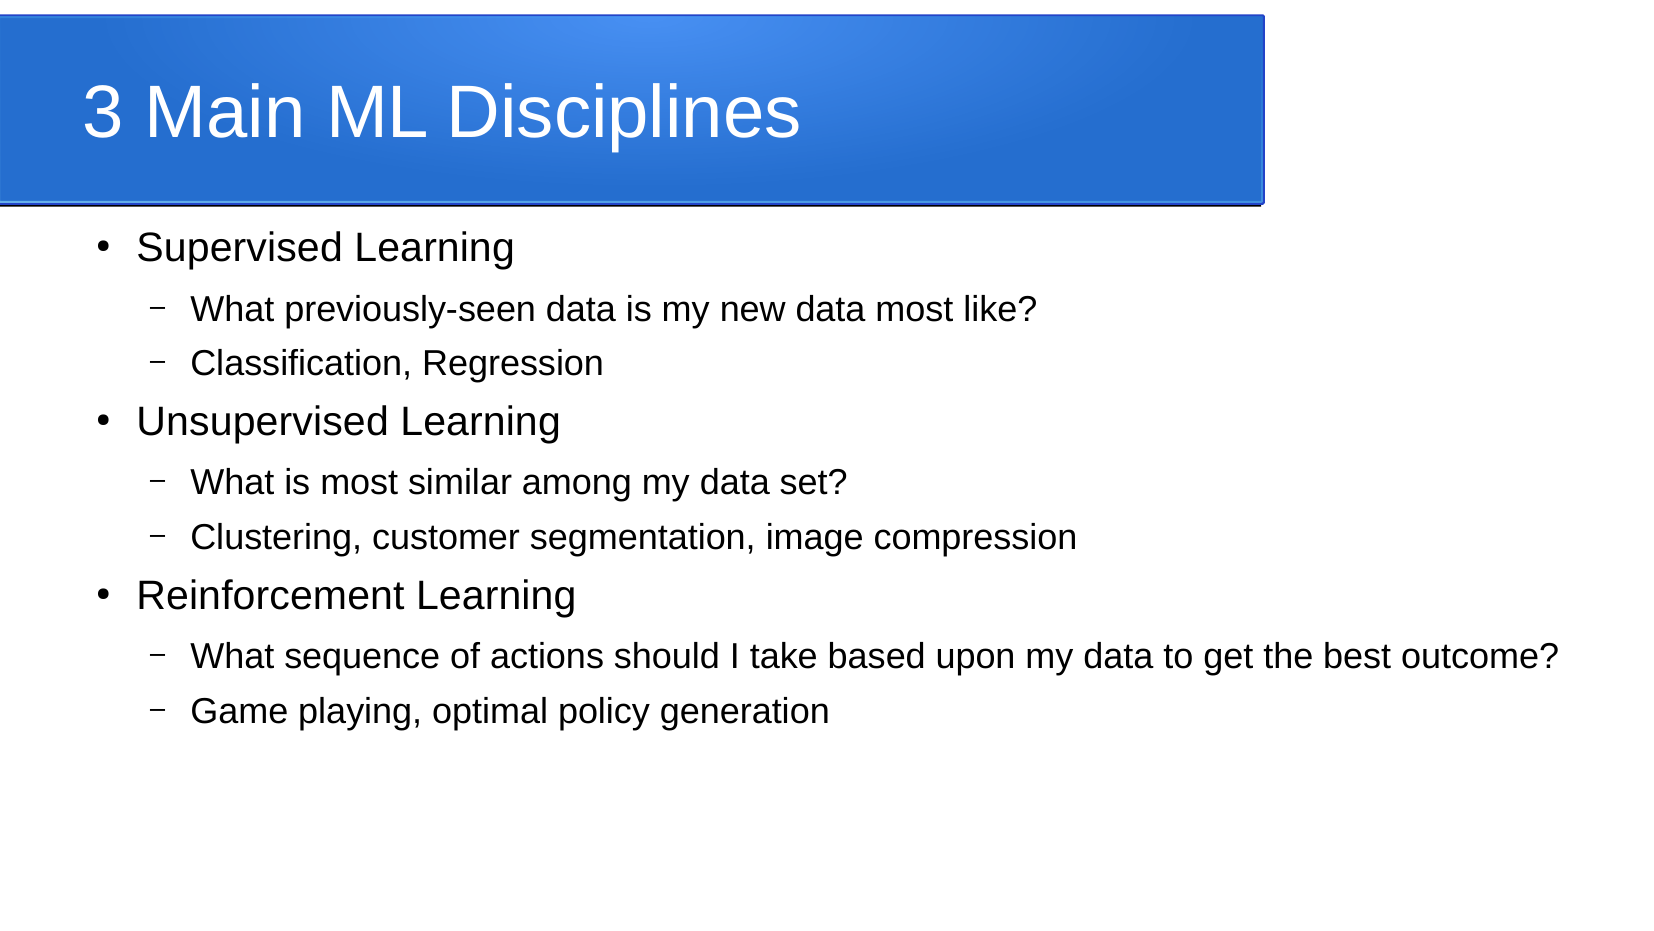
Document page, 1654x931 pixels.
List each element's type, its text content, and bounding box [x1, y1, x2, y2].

list Supervised Learning What previously-seen data is my new data most like? Classification, Regression Unsupervised Learning What is most similar among my data set? Clustering, customer segmentation, image compression Reinforcement Learning What sequence of actions should I take based upon my data to get the best outcome? Game playing, optimal policy generation [82, 224, 1571, 764]
title 3 Main ML Disciplines [82, 35, 1235, 189]
